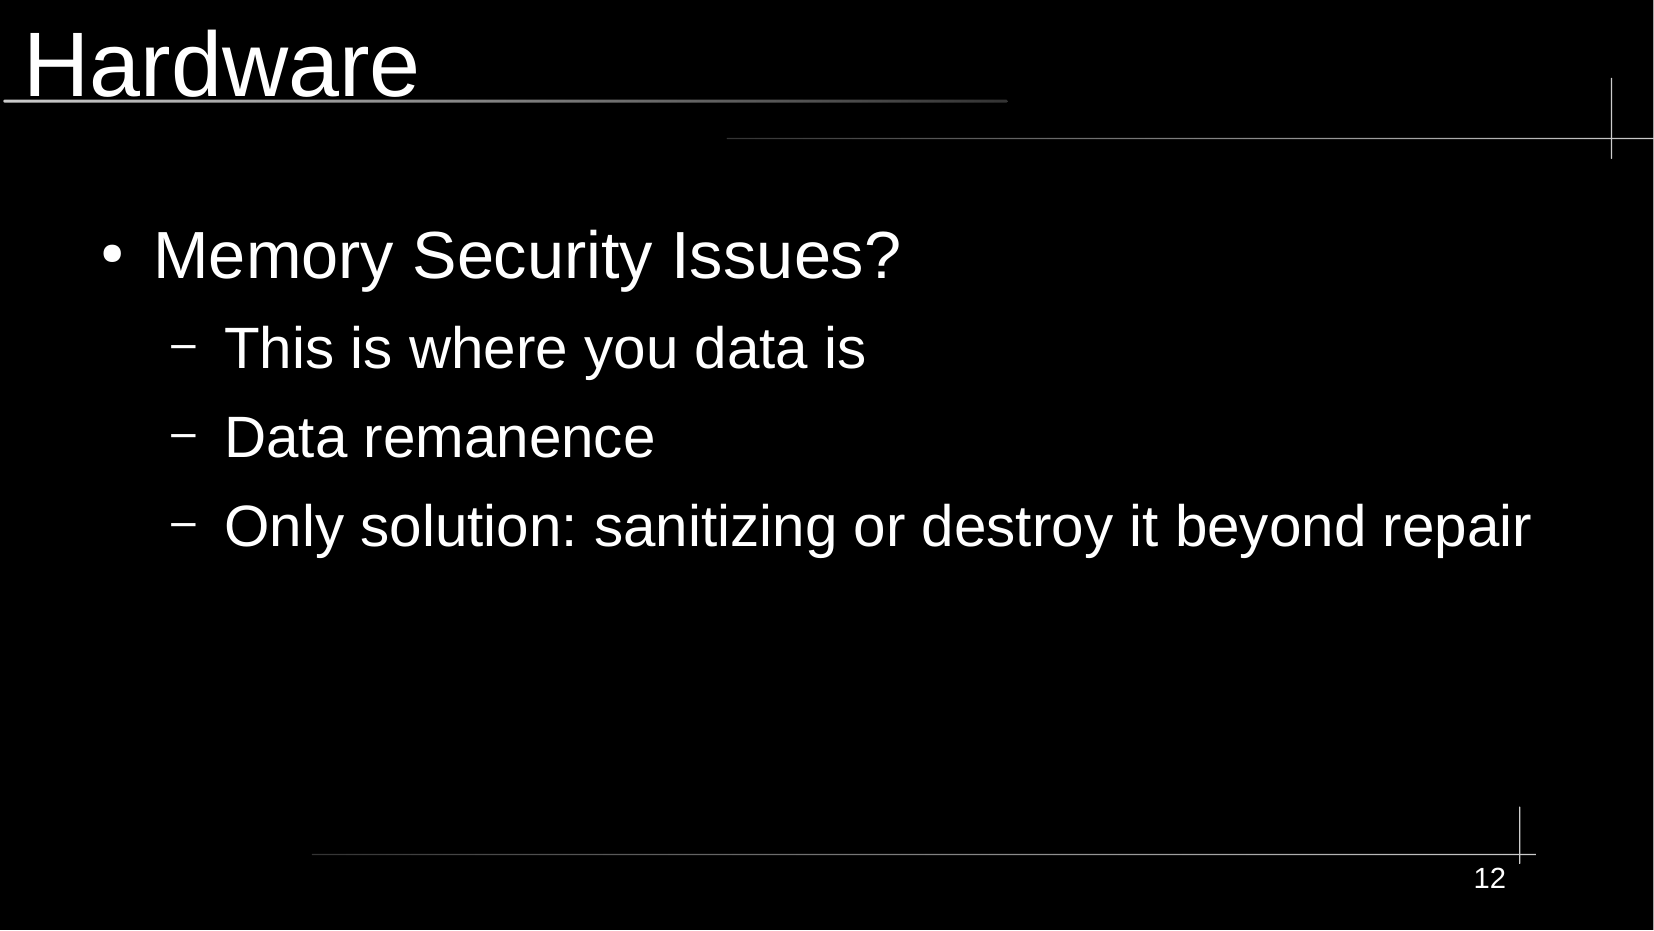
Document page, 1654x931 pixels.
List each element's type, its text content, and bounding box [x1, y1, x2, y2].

list Memory Security Issues? This is where you data is Data remanence Only solution: sanitizing or destroy it beyond repair [82, 217, 1571, 851]
title Hardware [23, 11, 1589, 119]
